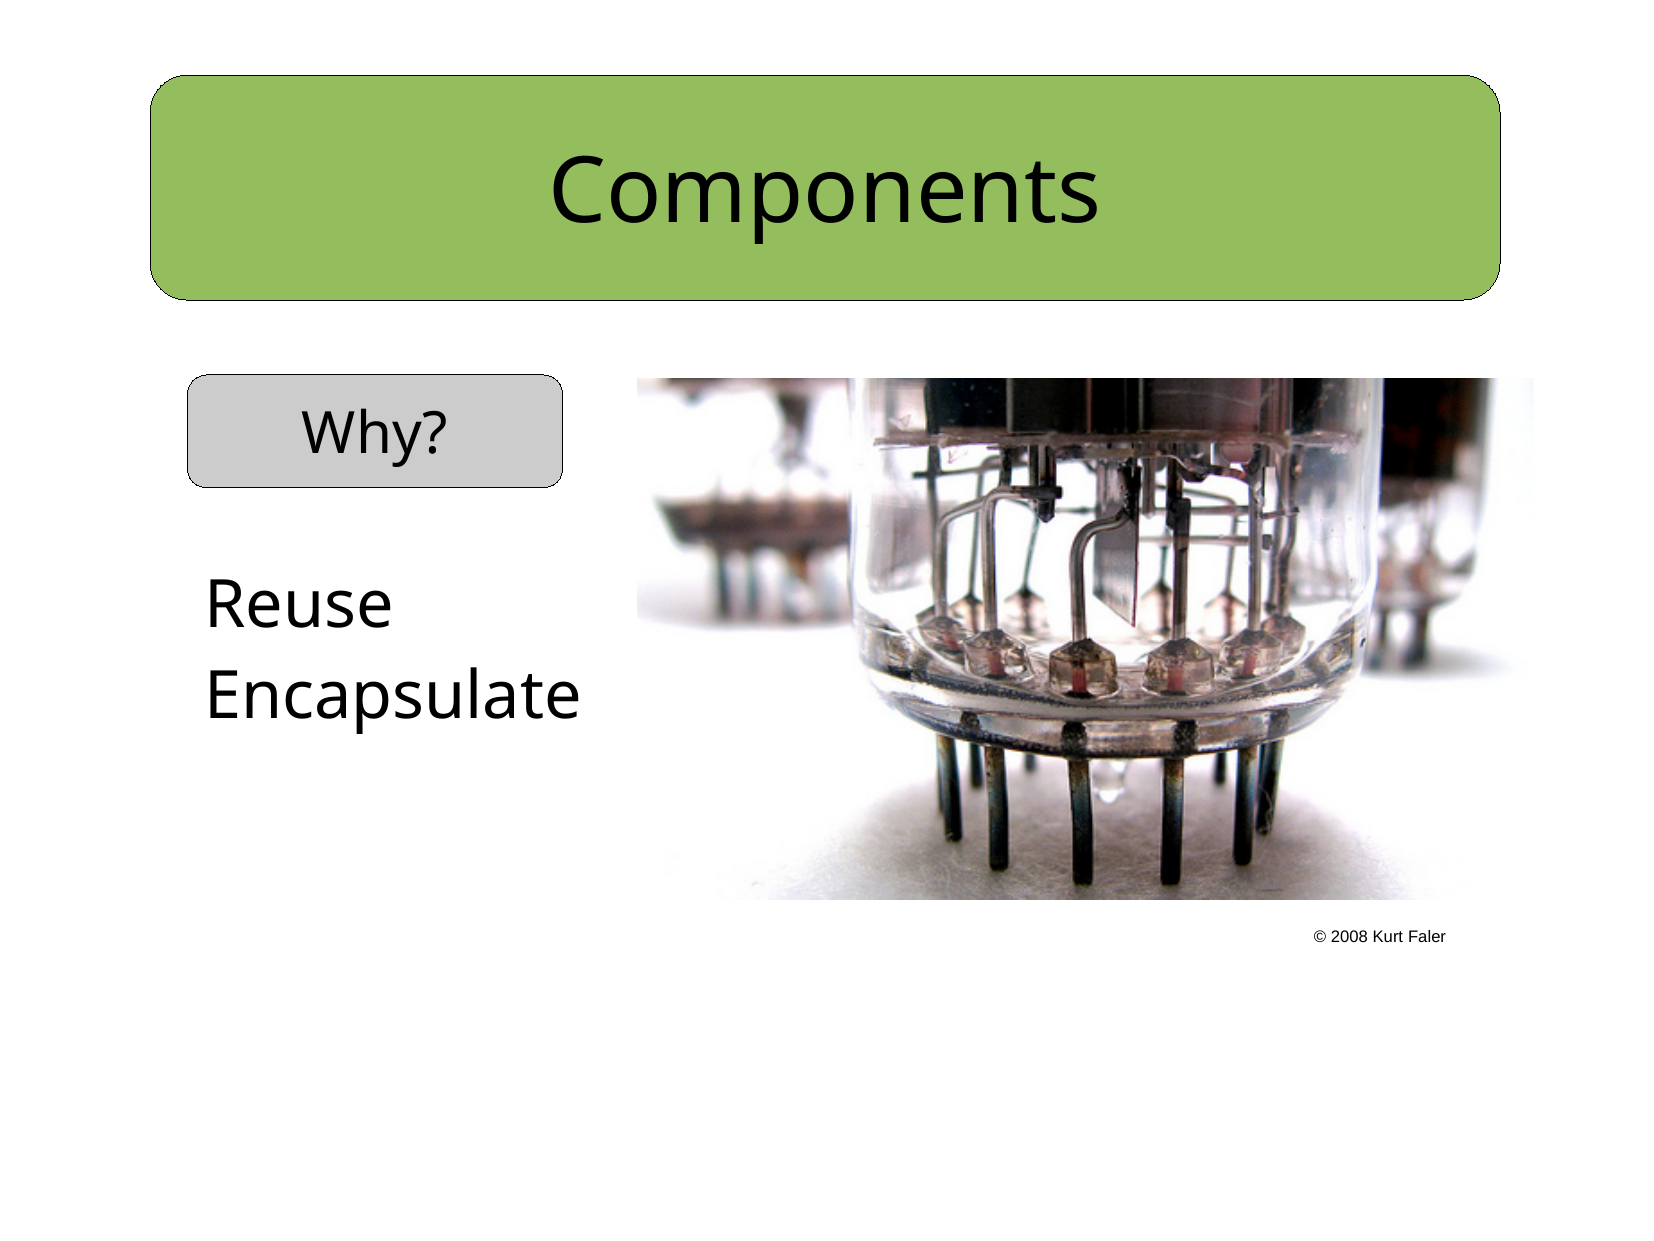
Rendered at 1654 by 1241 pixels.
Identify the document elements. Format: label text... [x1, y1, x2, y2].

text_box Why? [187, 374, 563, 488]
picture [637, 378, 1534, 901]
text_box Components [150, 75, 1501, 301]
text_box © 2008 Kurt Faler [1299, 919, 1462, 962]
text_box Reuse Encapsulate [189, 549, 637, 737]
